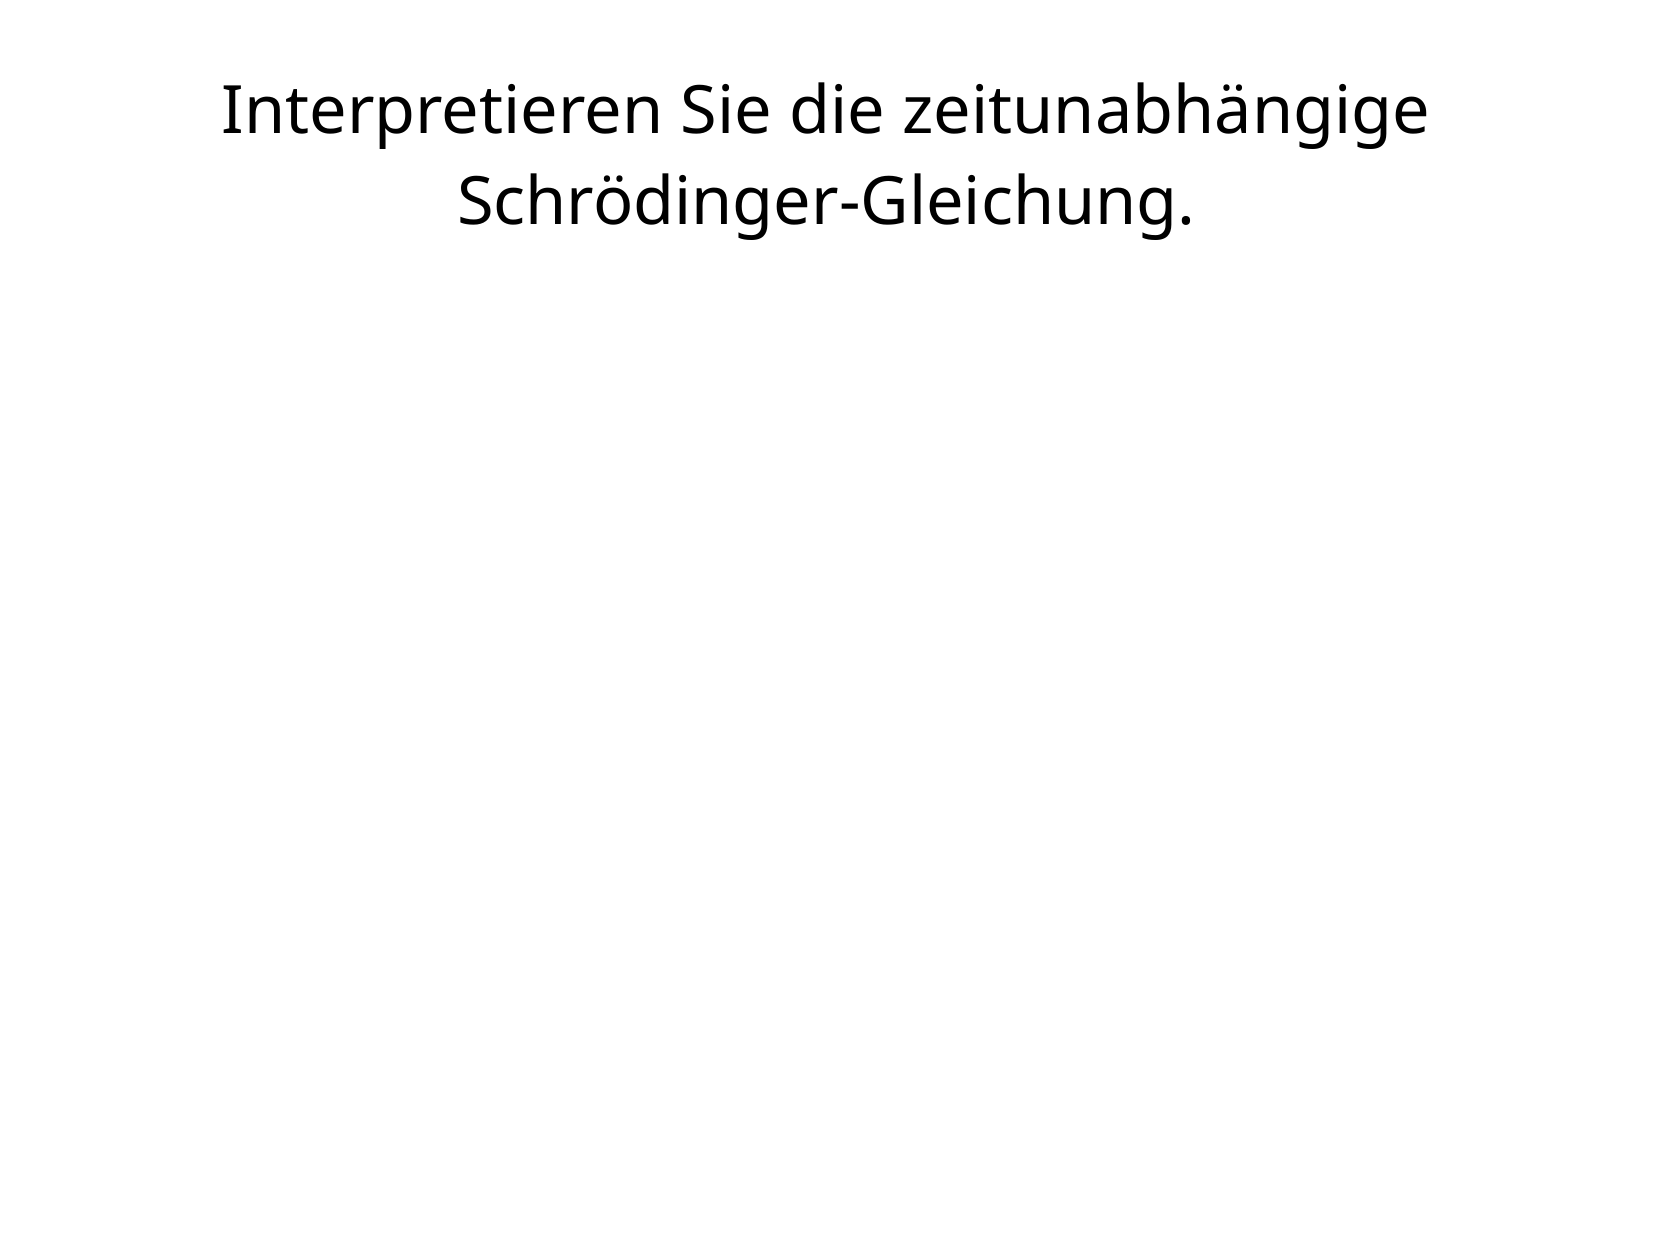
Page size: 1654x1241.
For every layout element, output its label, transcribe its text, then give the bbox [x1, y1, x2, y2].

title Interpretieren Sie die zeitunabhängige Schrödinger-Gleichung. [82, 49, 1571, 257]
